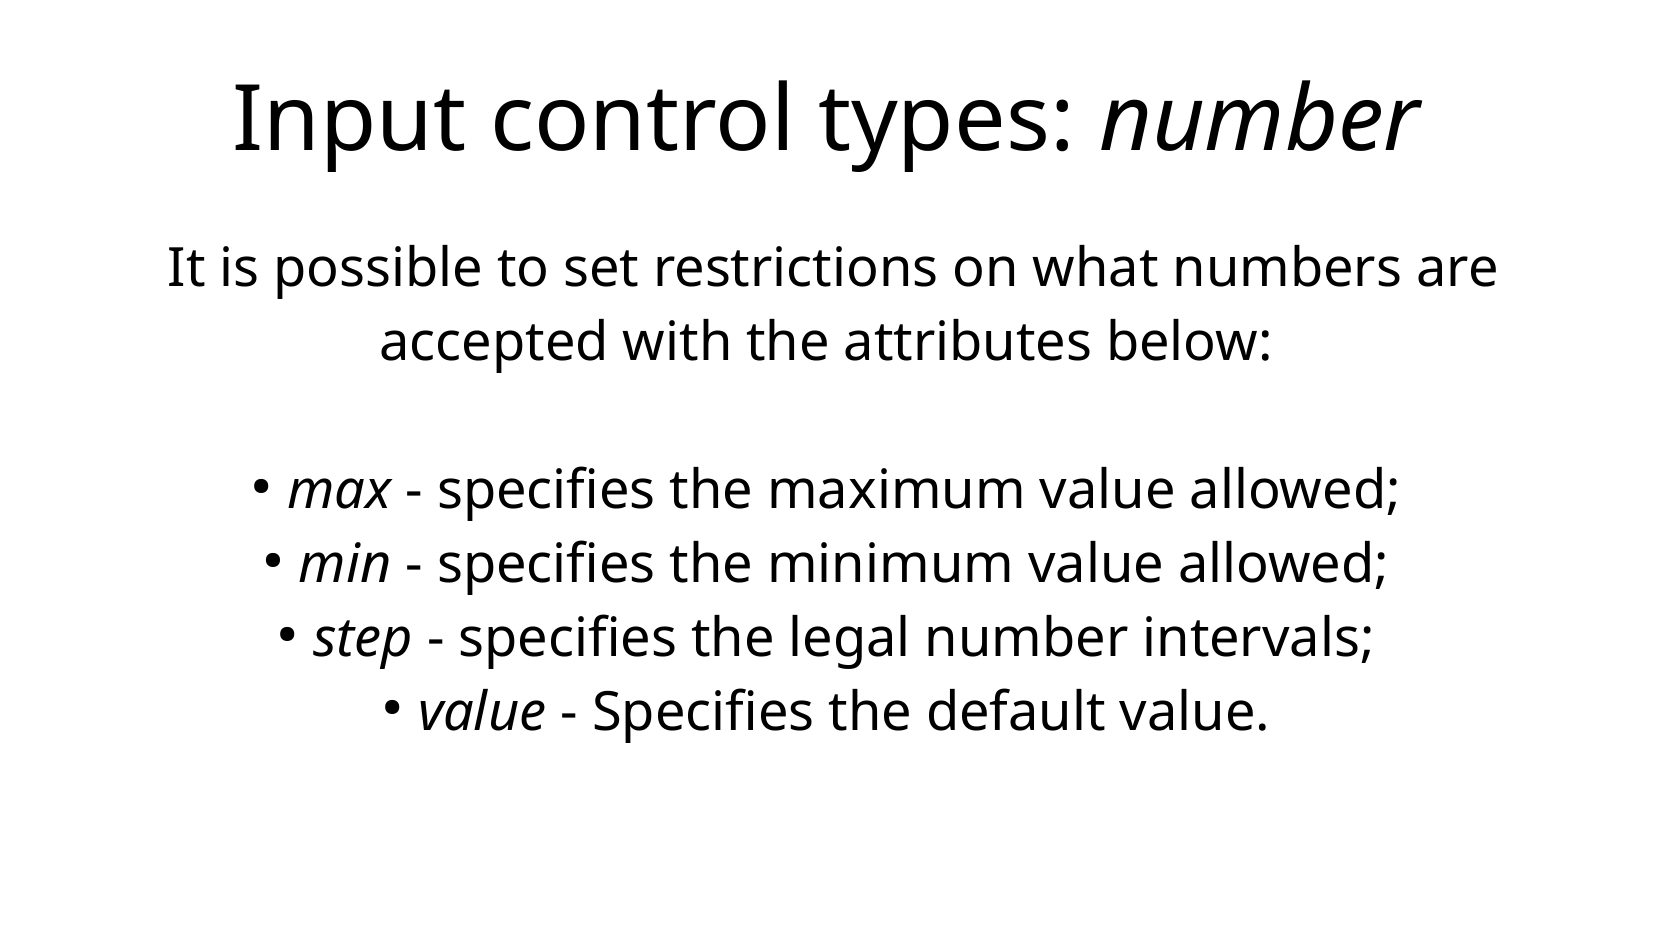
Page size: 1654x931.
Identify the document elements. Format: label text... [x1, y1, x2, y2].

title Input control types: number [82, 37, 1571, 193]
subtitle It is possible to set restrictions on what numbers are accepted with the attributes below: max - specifies the maximum value allowed; min - specifies the minimum value allowed; step - specifies the legal number intervals; value - Specifies the default value. [82, 217, 1571, 758]
